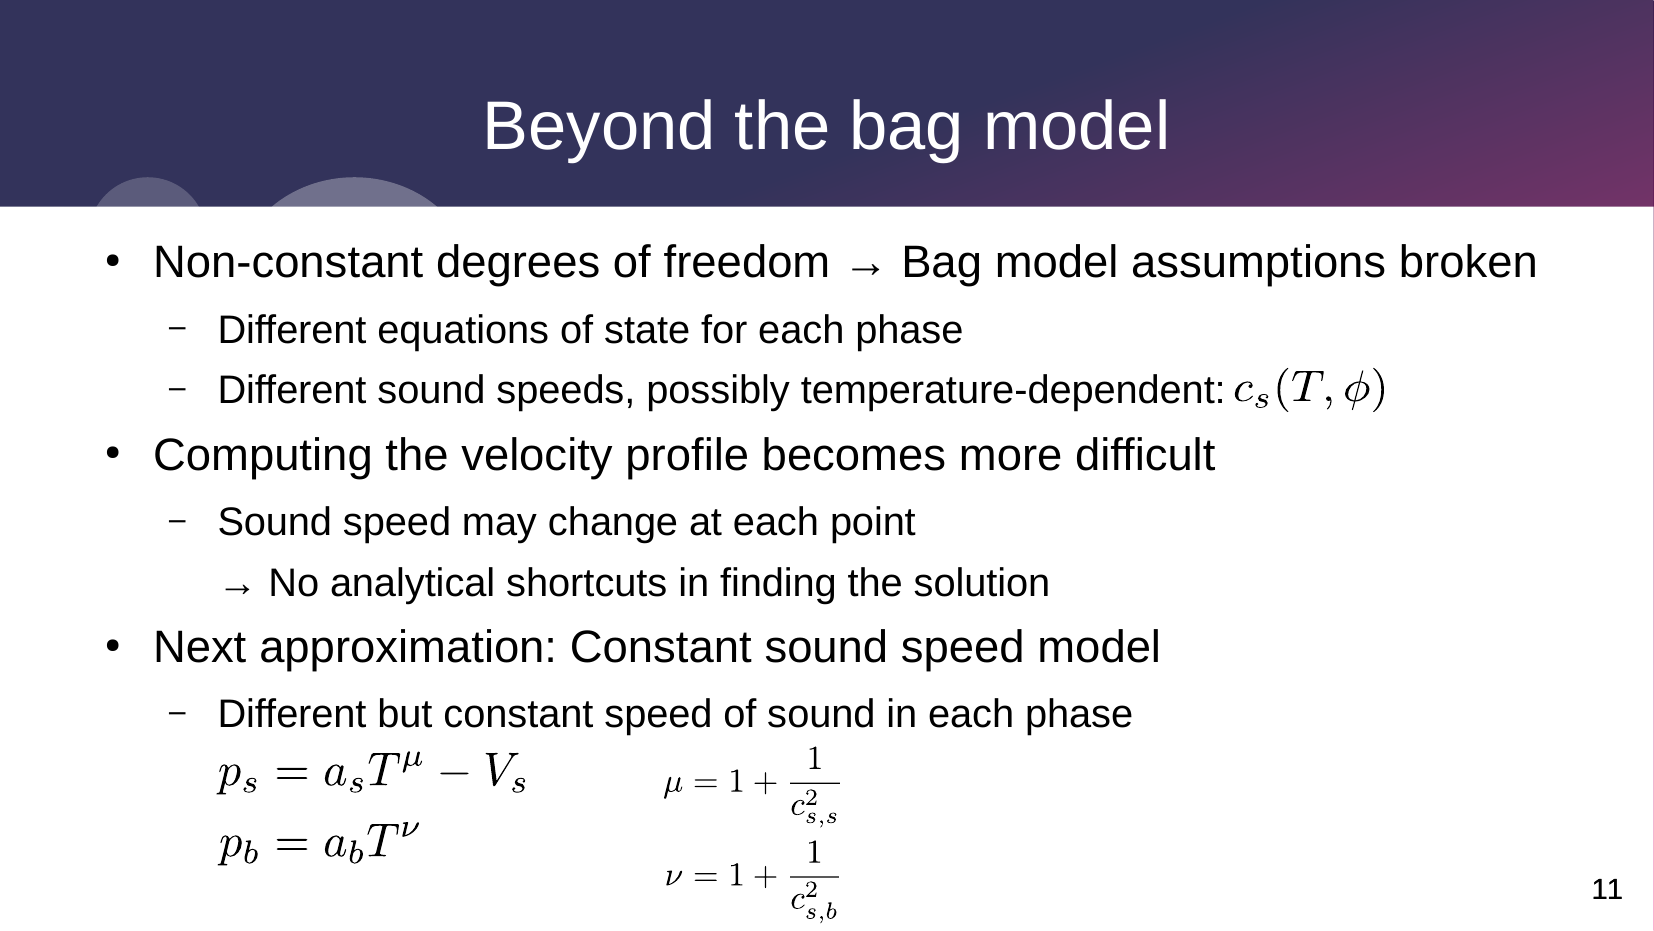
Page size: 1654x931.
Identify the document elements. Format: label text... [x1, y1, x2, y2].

list Non-constant degrees of freedom → Bag model assumptions broken Different equations of state for each phase Different sound speeds, possibly temperature-dependent: Computing the velocity profile becomes more difficult Sound speed may change at each point → No analytical shortcuts in finding the solution Next approximation: Constant sound speed model Different but constant speed of sound in each phase [88, 236, 1565, 740]
title Beyond the bag model [88, 44, 1565, 207]
picture [661, 745, 842, 925]
picture [1231, 366, 1386, 414]
picture [216, 751, 526, 866]
